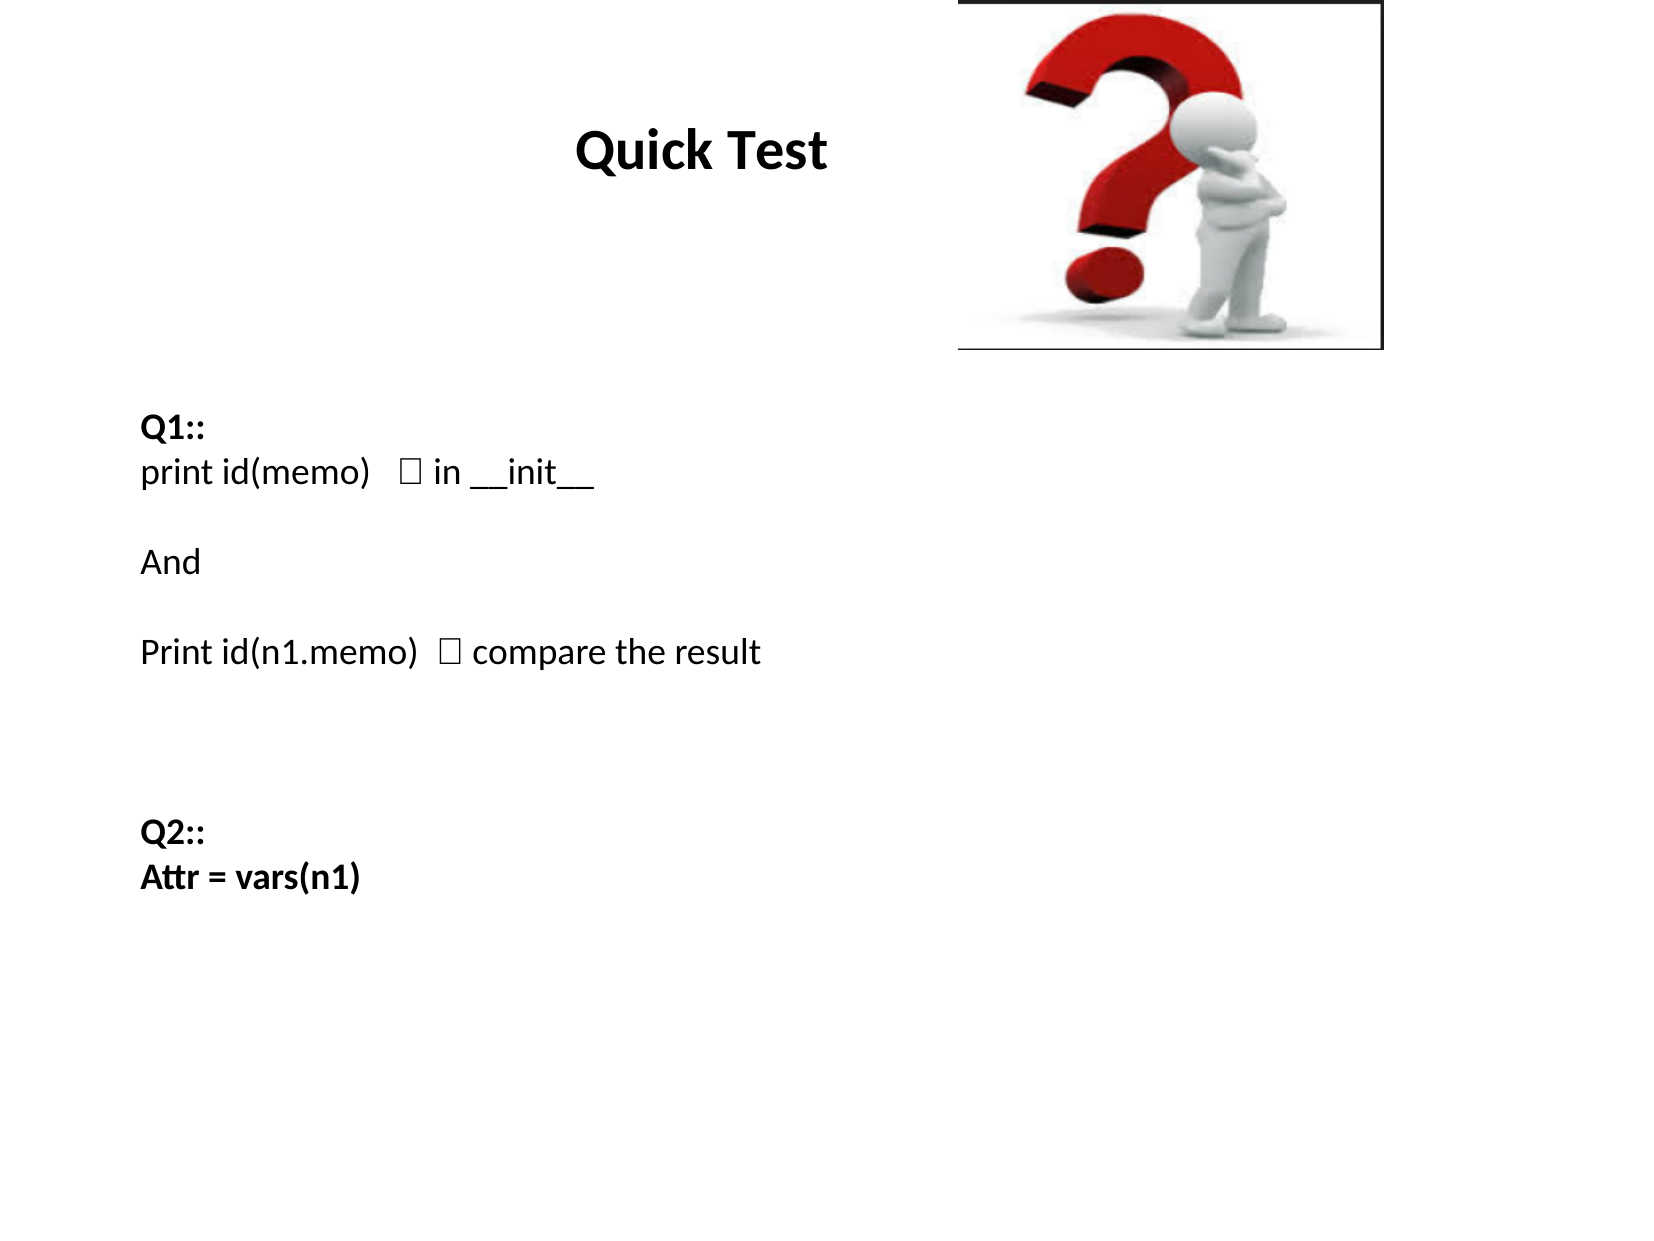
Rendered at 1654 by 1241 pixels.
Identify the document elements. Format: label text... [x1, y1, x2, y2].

picture [958, 0, 1384, 351]
text_box Q1:: print id(memo)  in __init__ And Print id(n1.memo)  compare the result Q2:: Attr = vars(n1) [125, 394, 1226, 1092]
text_box Quick Test [560, 103, 859, 190]
